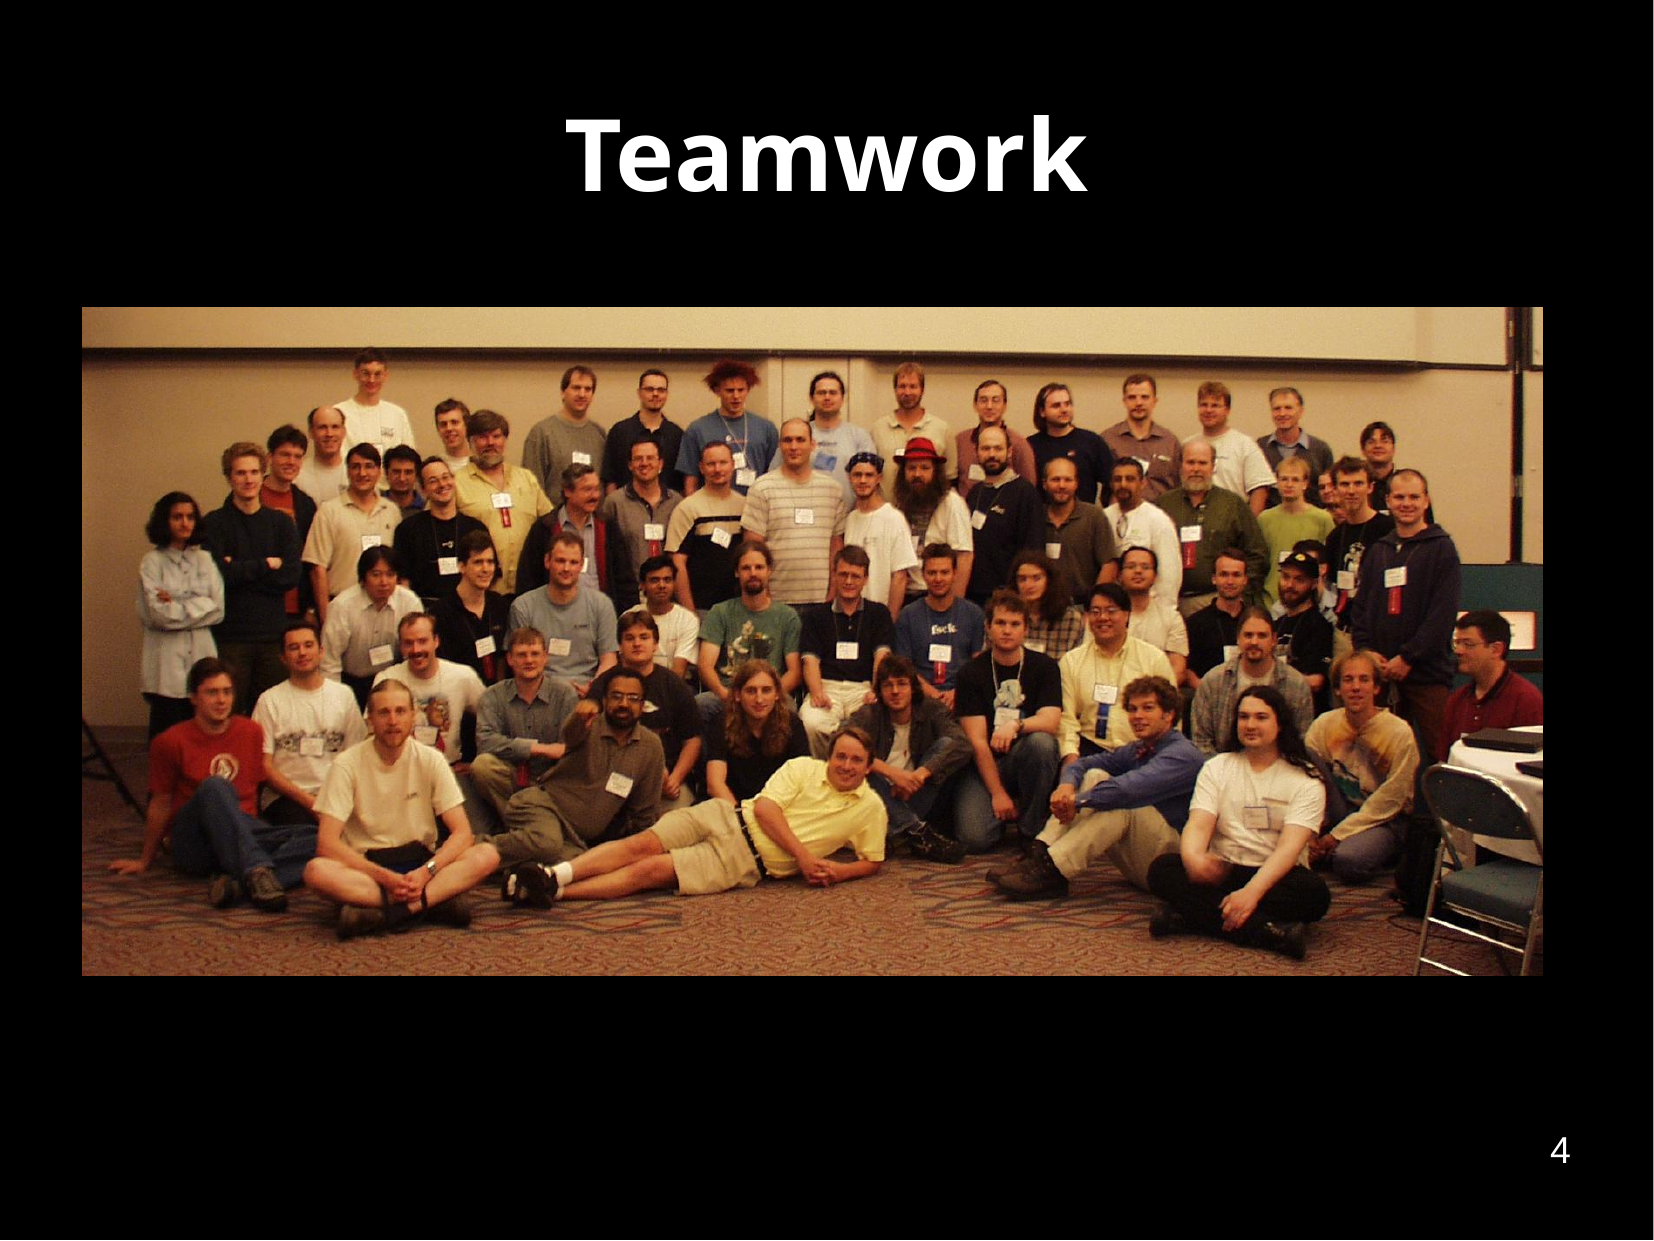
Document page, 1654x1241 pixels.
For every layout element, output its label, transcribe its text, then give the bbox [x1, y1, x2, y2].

picture [82, 307, 1543, 976]
text_box 4 [1535, 1122, 1586, 1179]
title Teamwork [82, 49, 1571, 257]
